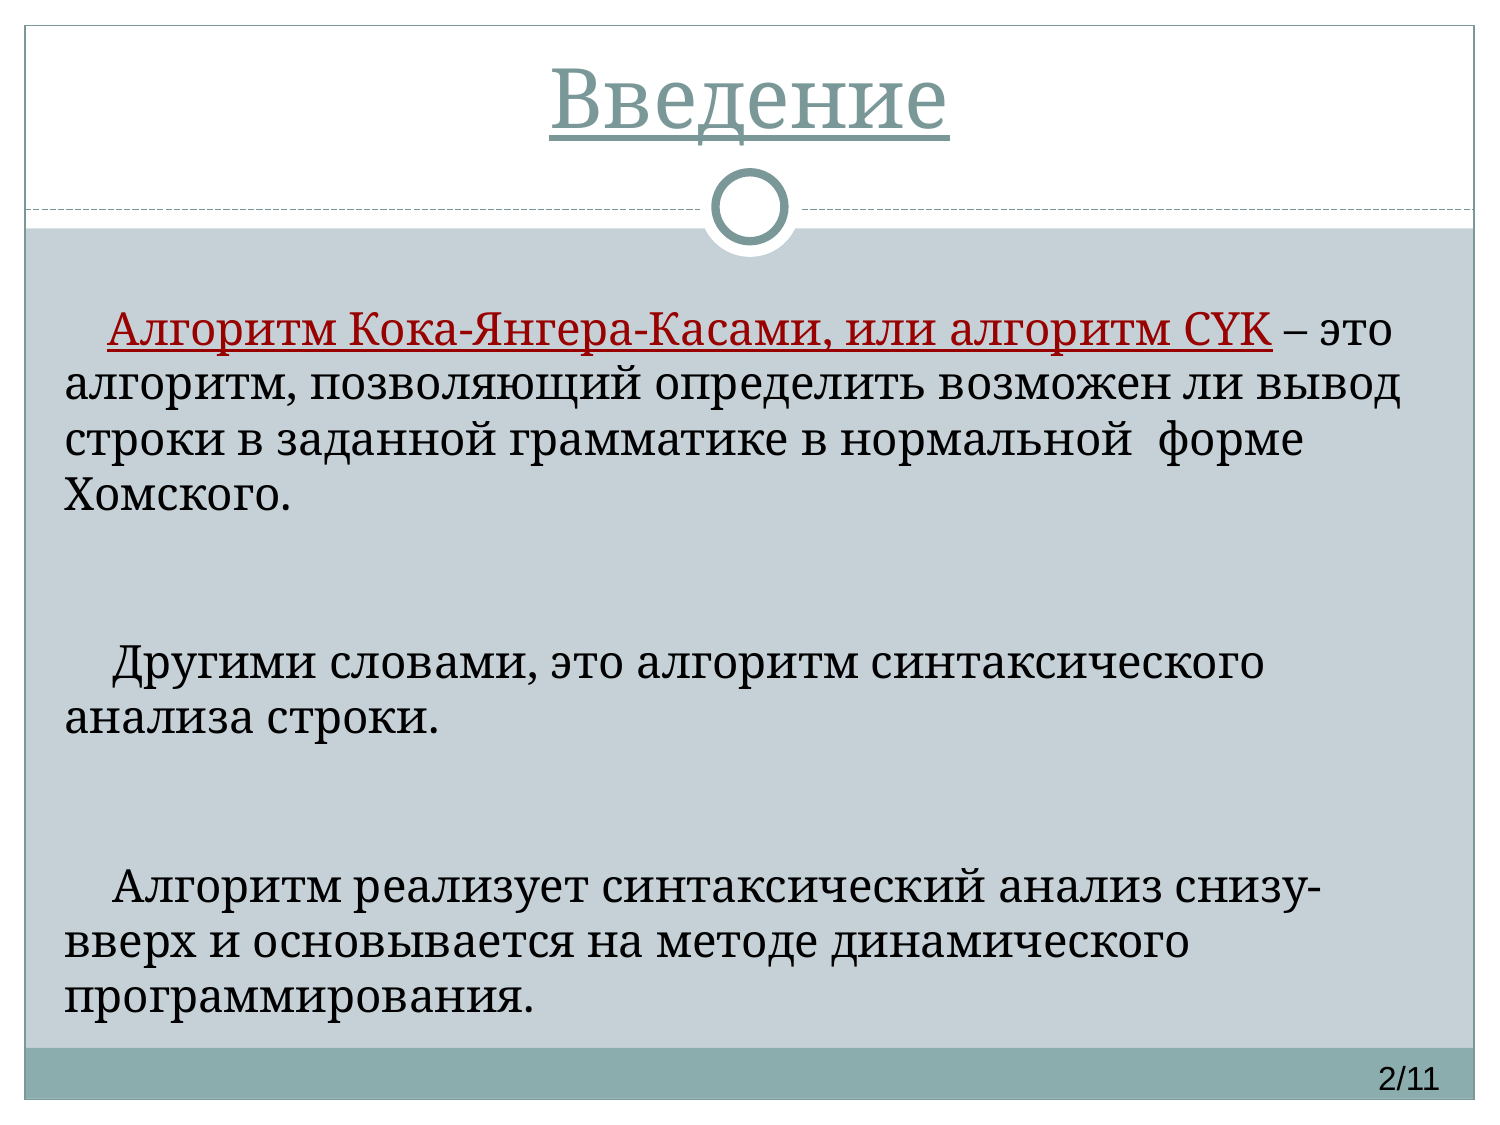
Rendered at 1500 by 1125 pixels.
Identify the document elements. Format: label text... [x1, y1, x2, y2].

list Алгоритм Кока-Янгера-Касами, или алгоритм CYK – это алгоритм, позволяющий определить возможен ли вывод строки в заданной грамматике в нормальной форме Хомского. Другими словами, это алгоритм синтаксического анализа строки. Алгоритм реализует синтаксический анализ снизу-вверх и основывается на методе динамического программирования. [49, 291, 1445, 1042]
text_box <номер>/11 [1370, 1053, 1500, 1125]
title Введение [49, 37, 1450, 162]
